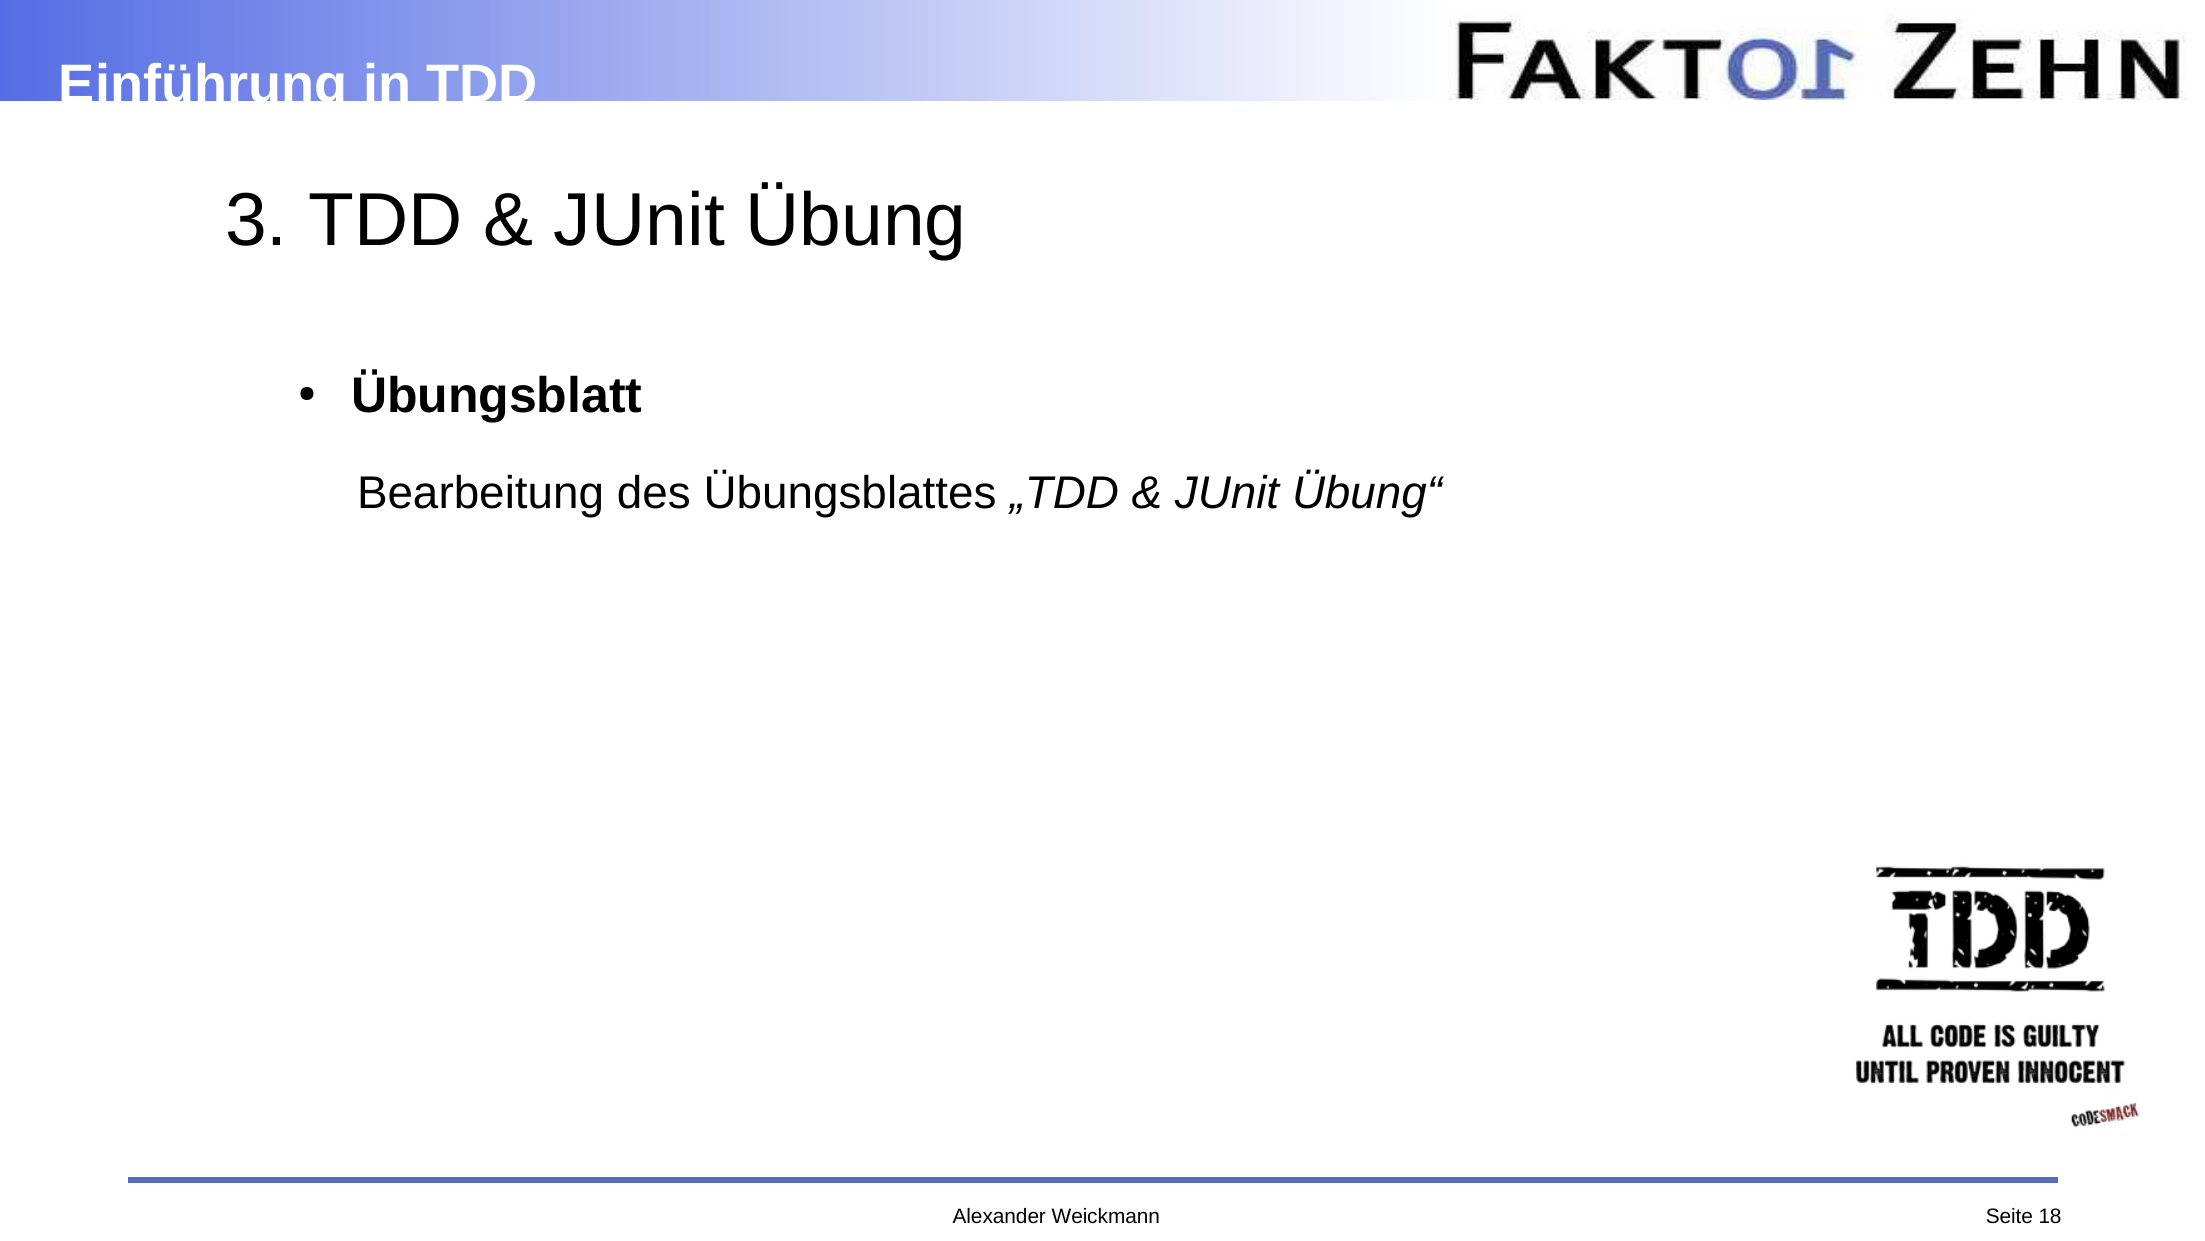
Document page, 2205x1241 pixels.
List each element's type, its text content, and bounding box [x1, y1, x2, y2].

list Übungsblatt Bearbeitung des Übungsblattes „TDD & JUnit Übung“ [280, 339, 2036, 1108]
picture [1448, 7, 2191, 100]
title 3. TDD & JUnit Übung [225, 142, 1981, 296]
picture [1840, 808, 2141, 1176]
